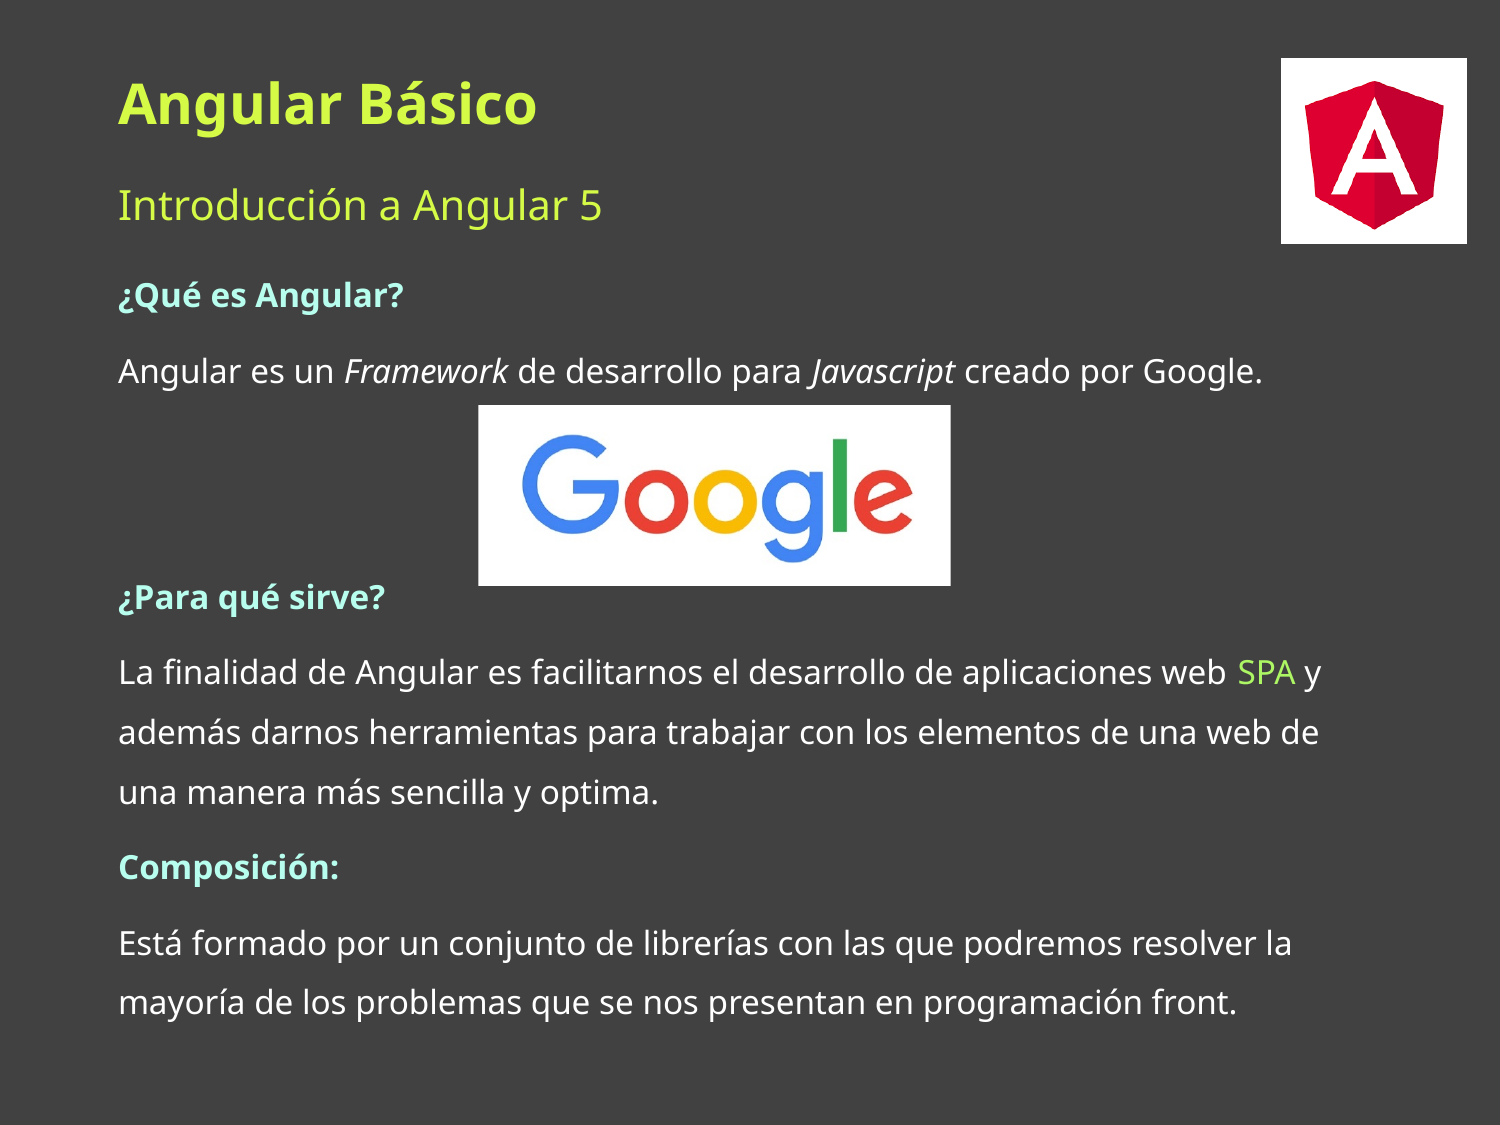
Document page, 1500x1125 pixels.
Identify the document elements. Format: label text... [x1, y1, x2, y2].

picture [1281, 58, 1467, 244]
list Introducción a Angular 5 [103, 163, 1282, 244]
picture [478, 405, 951, 586]
title Angular Básico [103, 60, 1282, 144]
list ¿Qué es Angular? Angular es un Framework de desarrollo para Javascript creado por Google. ¿Para qué sirve? La finalidad de Angular es facilitarnos el desarrollo de aplicaciones web SPA y además darnos herramientas para trabajar con los elementos de una web de una manera más sencilla y optima. Composición: Está formado por un conjunto de librerías con las que podremos resolver la mayoría de los problemas que se nos presentan en programación front. [103, 267, 1397, 1071]
